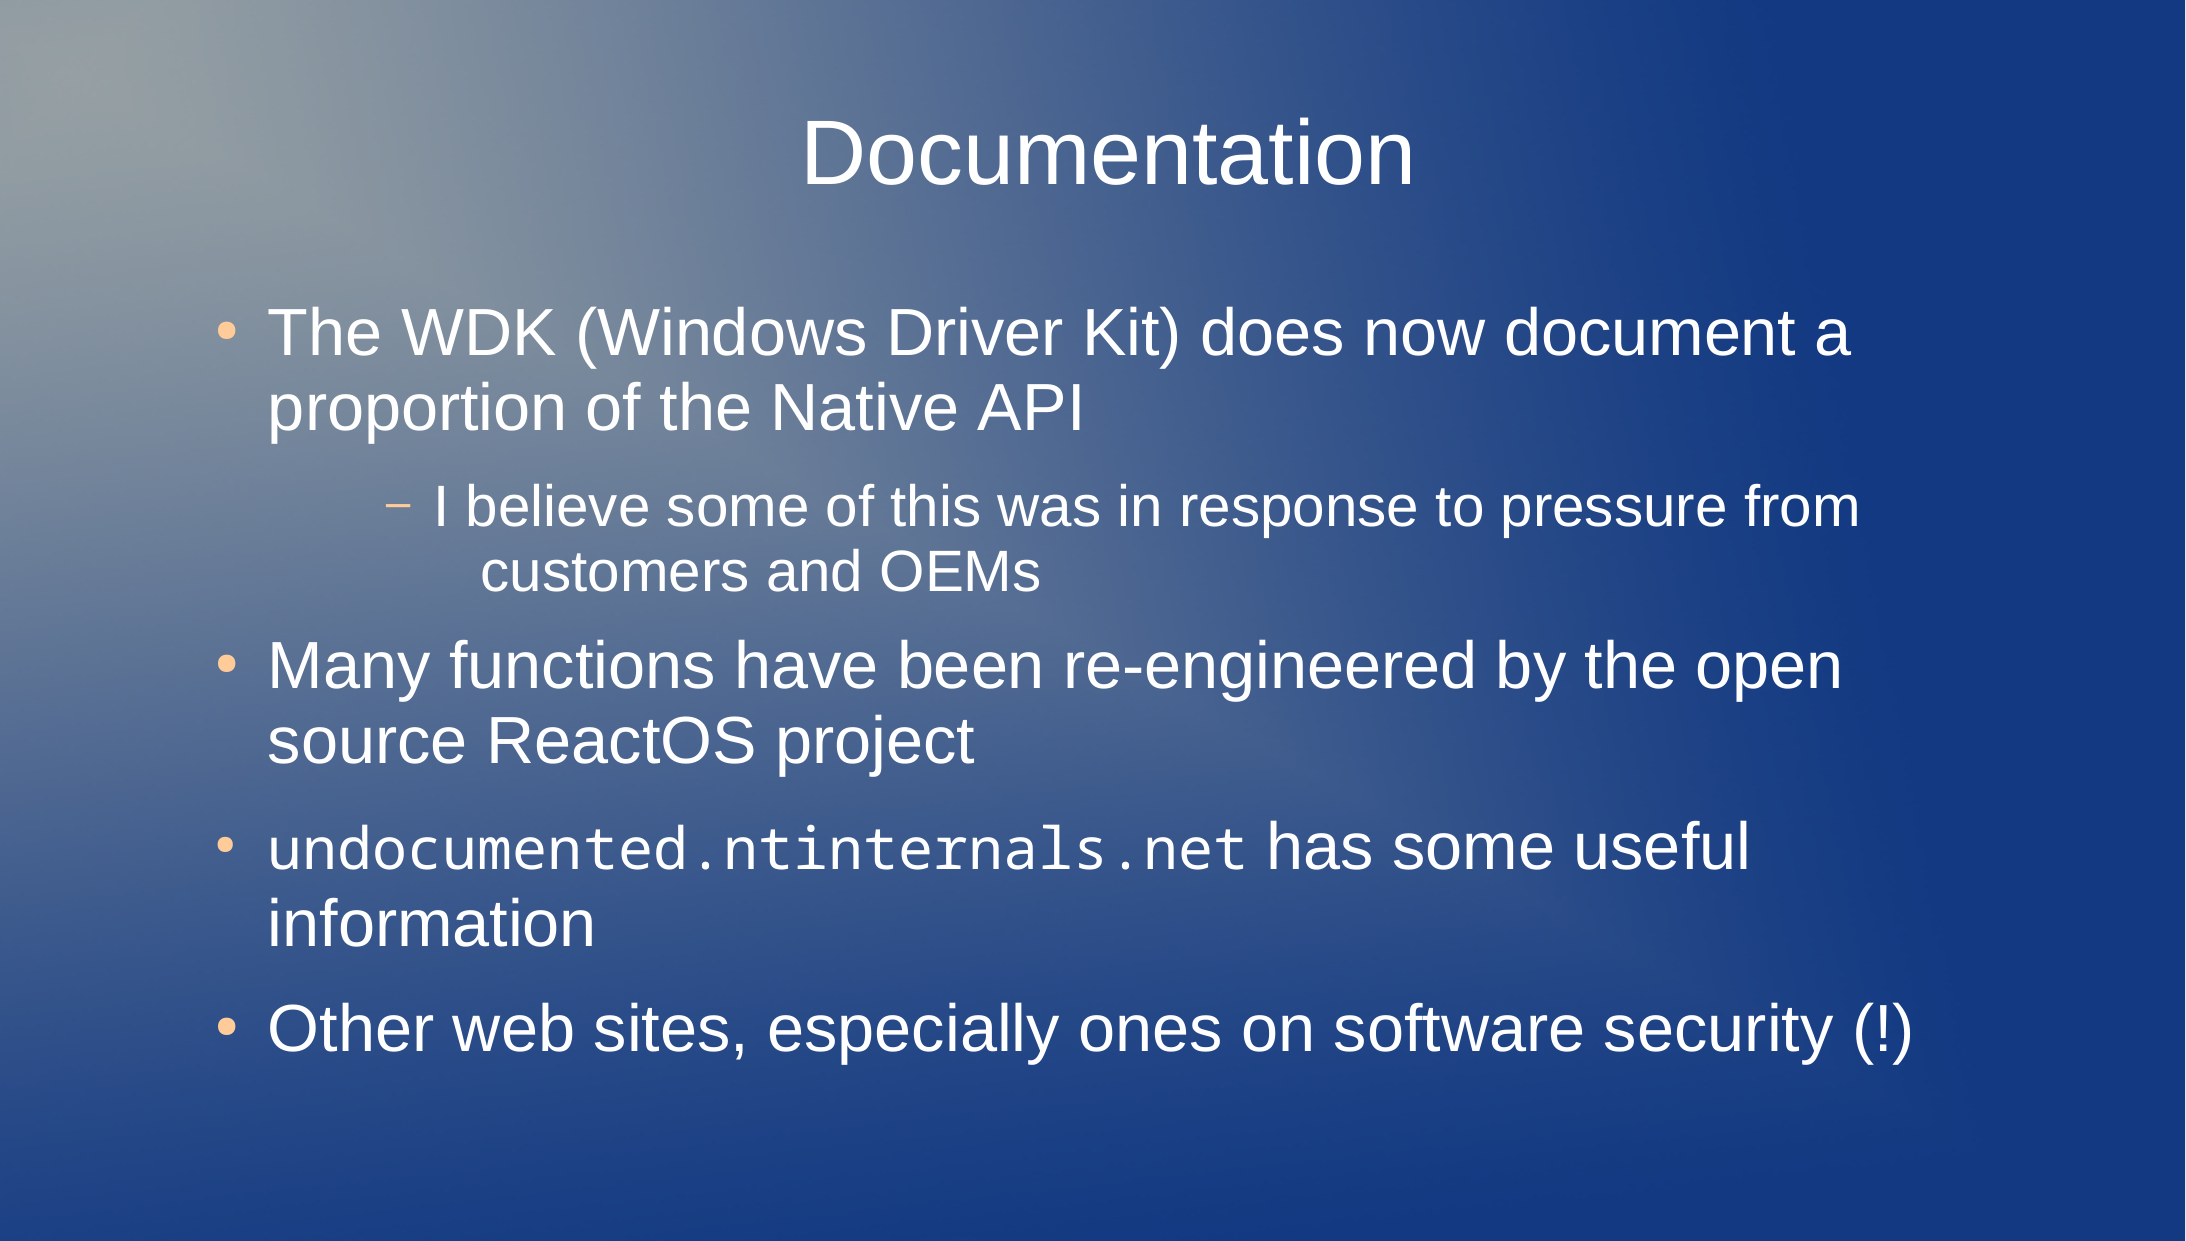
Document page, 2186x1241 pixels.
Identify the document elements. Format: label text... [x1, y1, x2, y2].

picture [0, 0, 2186, 1241]
title Documentation [109, 49, 2076, 257]
list The WDK (Windows Driver Kit) does now document a proportion of the Native API I believe some of this was in response to pressure from customers and OEMs Many functions have been re-engineered by the open source ReactOS project undocumented.ntinternals.net has some useful information Other web sites, especially ones on software security (!) [197, 295, 2022, 1240]
